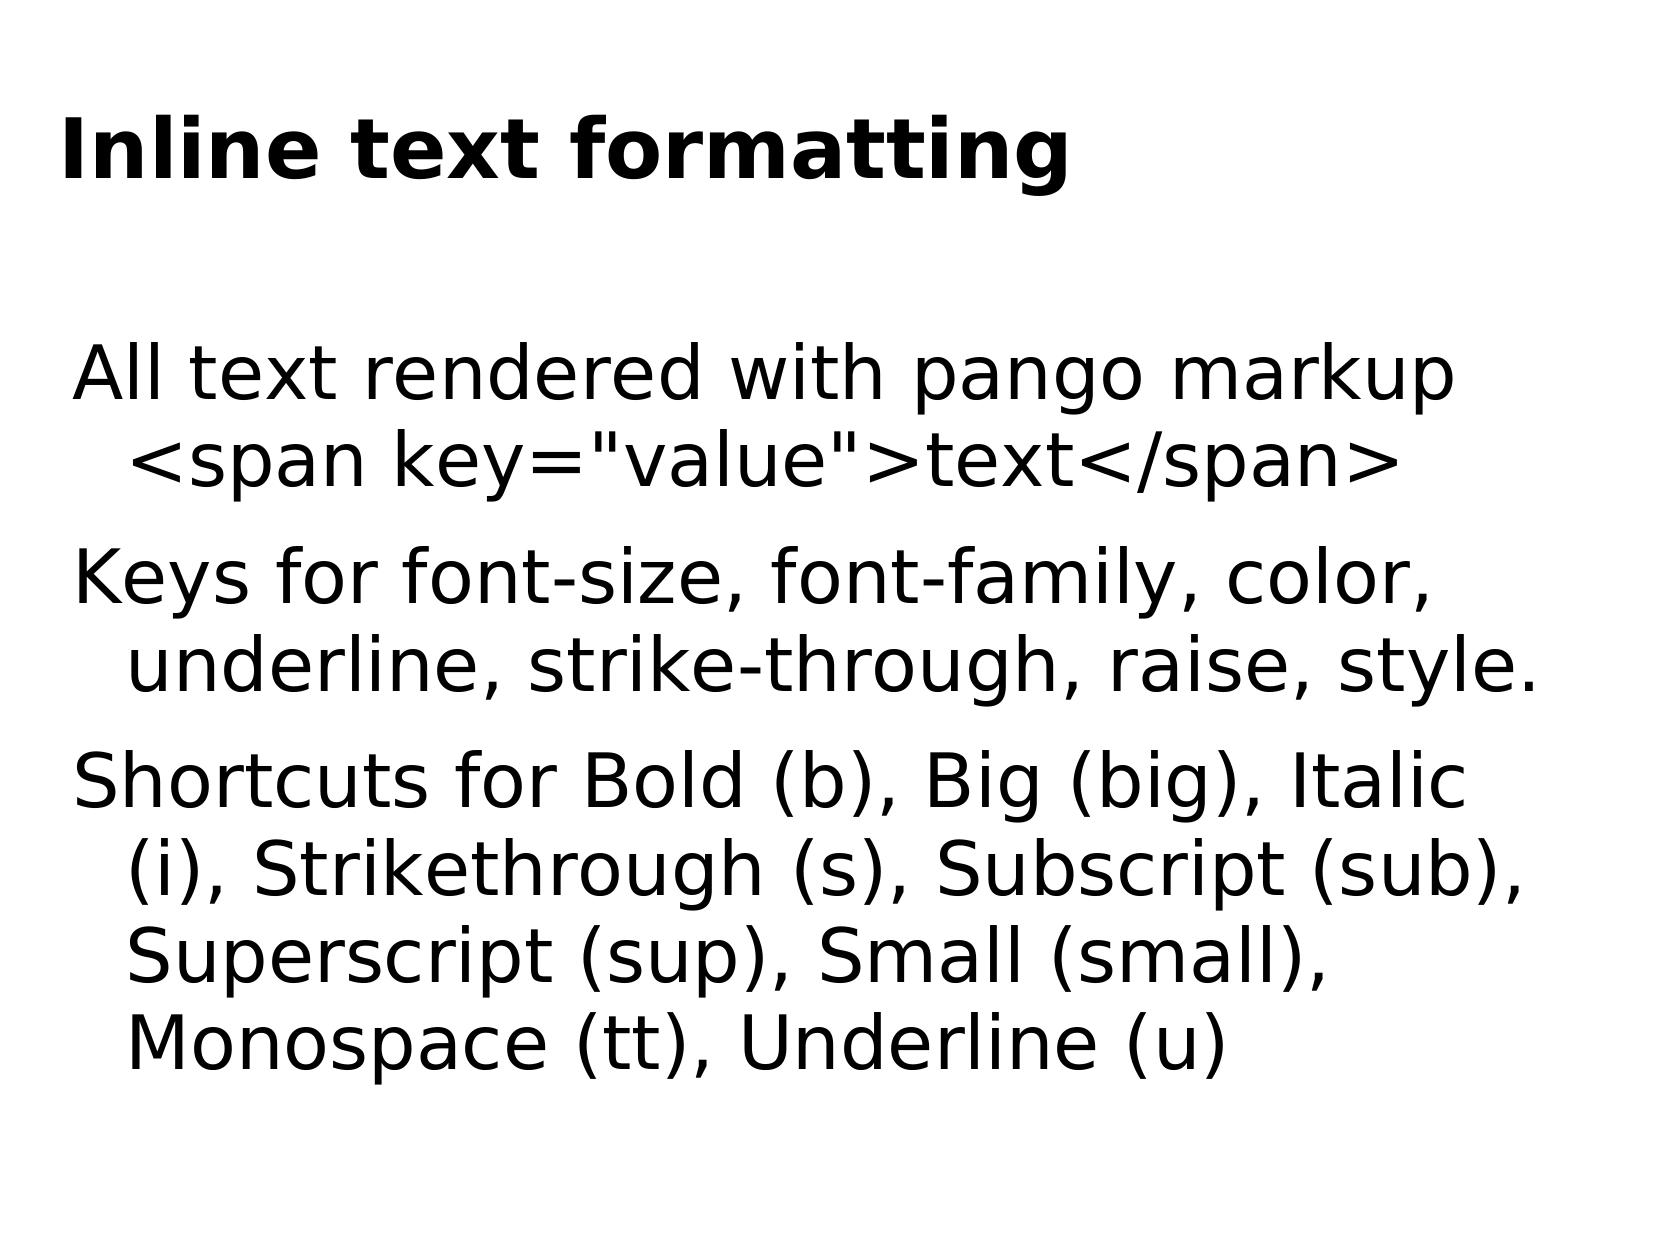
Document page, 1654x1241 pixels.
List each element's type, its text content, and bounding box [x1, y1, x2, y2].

list All text rendered with pango markup <span key="value">text</span> Keys for font-size, font-family, color, underline, strike-through, raise, style. Shortcuts for Bold (b), Big (big), Italic (i), Strikethrough (s), Subscript (sub), Superscript (sup), Small (small), Monospace (tt), Underline (u) [54, 330, 1575, 1088]
title Inline text formatting [59, 75, 1607, 225]
